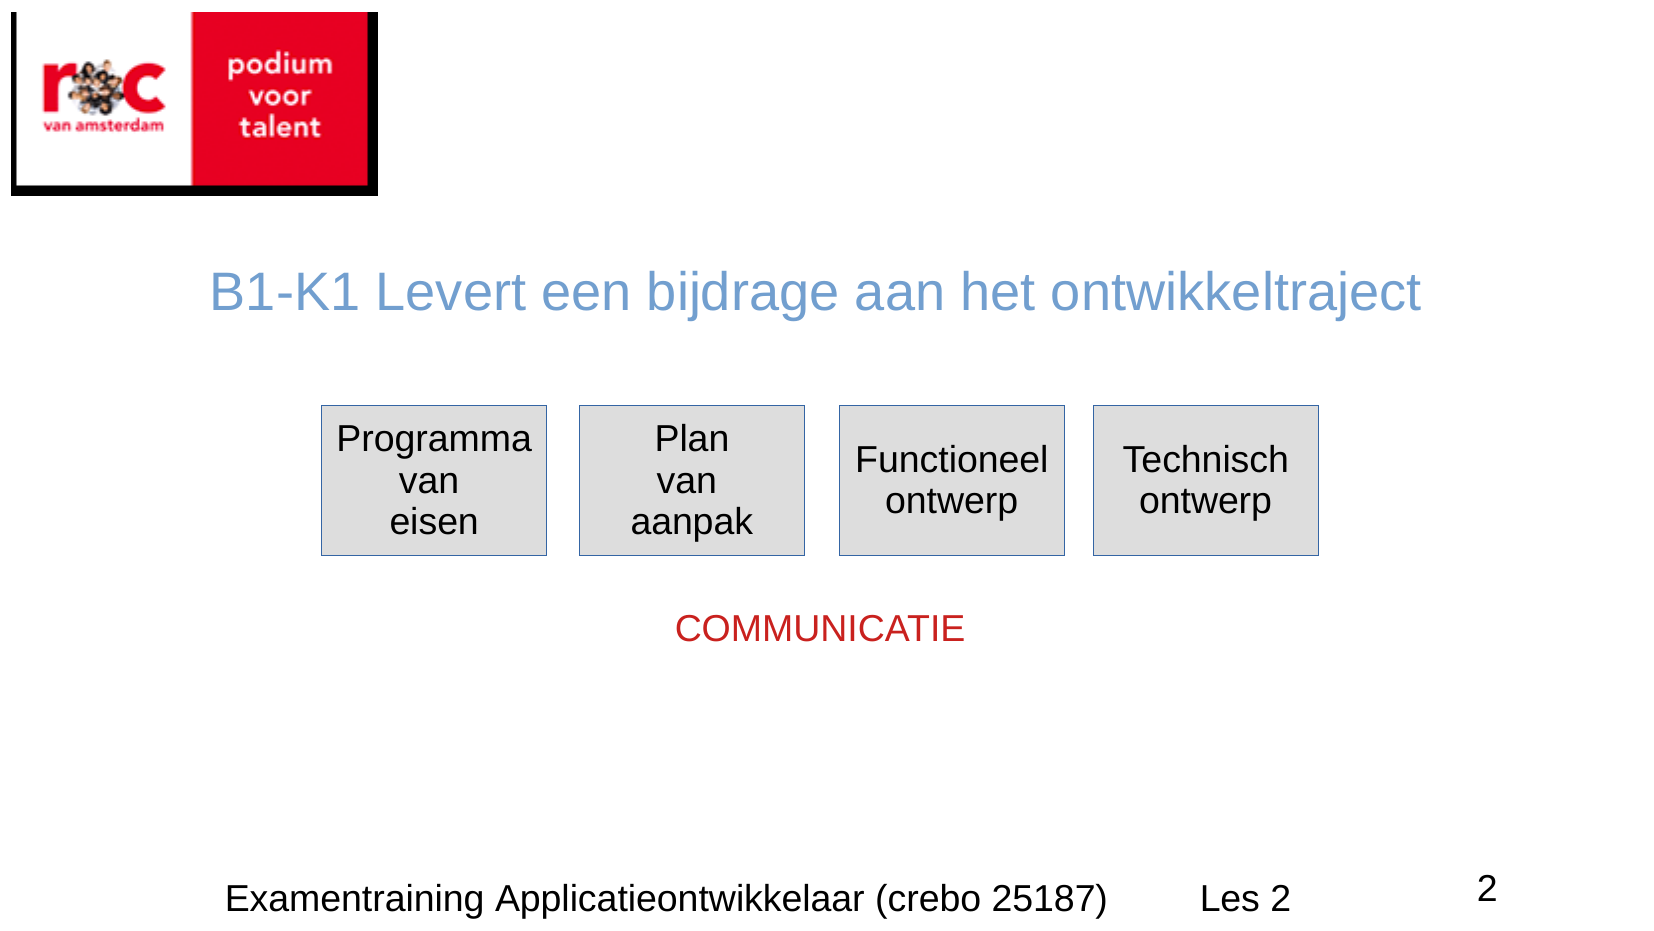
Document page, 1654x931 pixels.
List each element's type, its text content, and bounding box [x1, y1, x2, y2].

text_box Examentraining Applicatieontwikkelaar (crebo 25187) [210, 870, 1501, 927]
text_box Programma van eisen [321, 405, 547, 556]
text_box Technisch ontwerp [1093, 405, 1319, 556]
picture [11, 12, 378, 196]
text_box COMMUNICATIE [660, 600, 991, 657]
text_box Plan van aanpak [579, 405, 805, 556]
text_box B1-K1 Levert een bijdrage aan het ontwikkeltraject [195, 254, 1471, 391]
text_box <number> [1462, 860, 1654, 931]
text_box Functioneel ontwerp [839, 405, 1065, 556]
